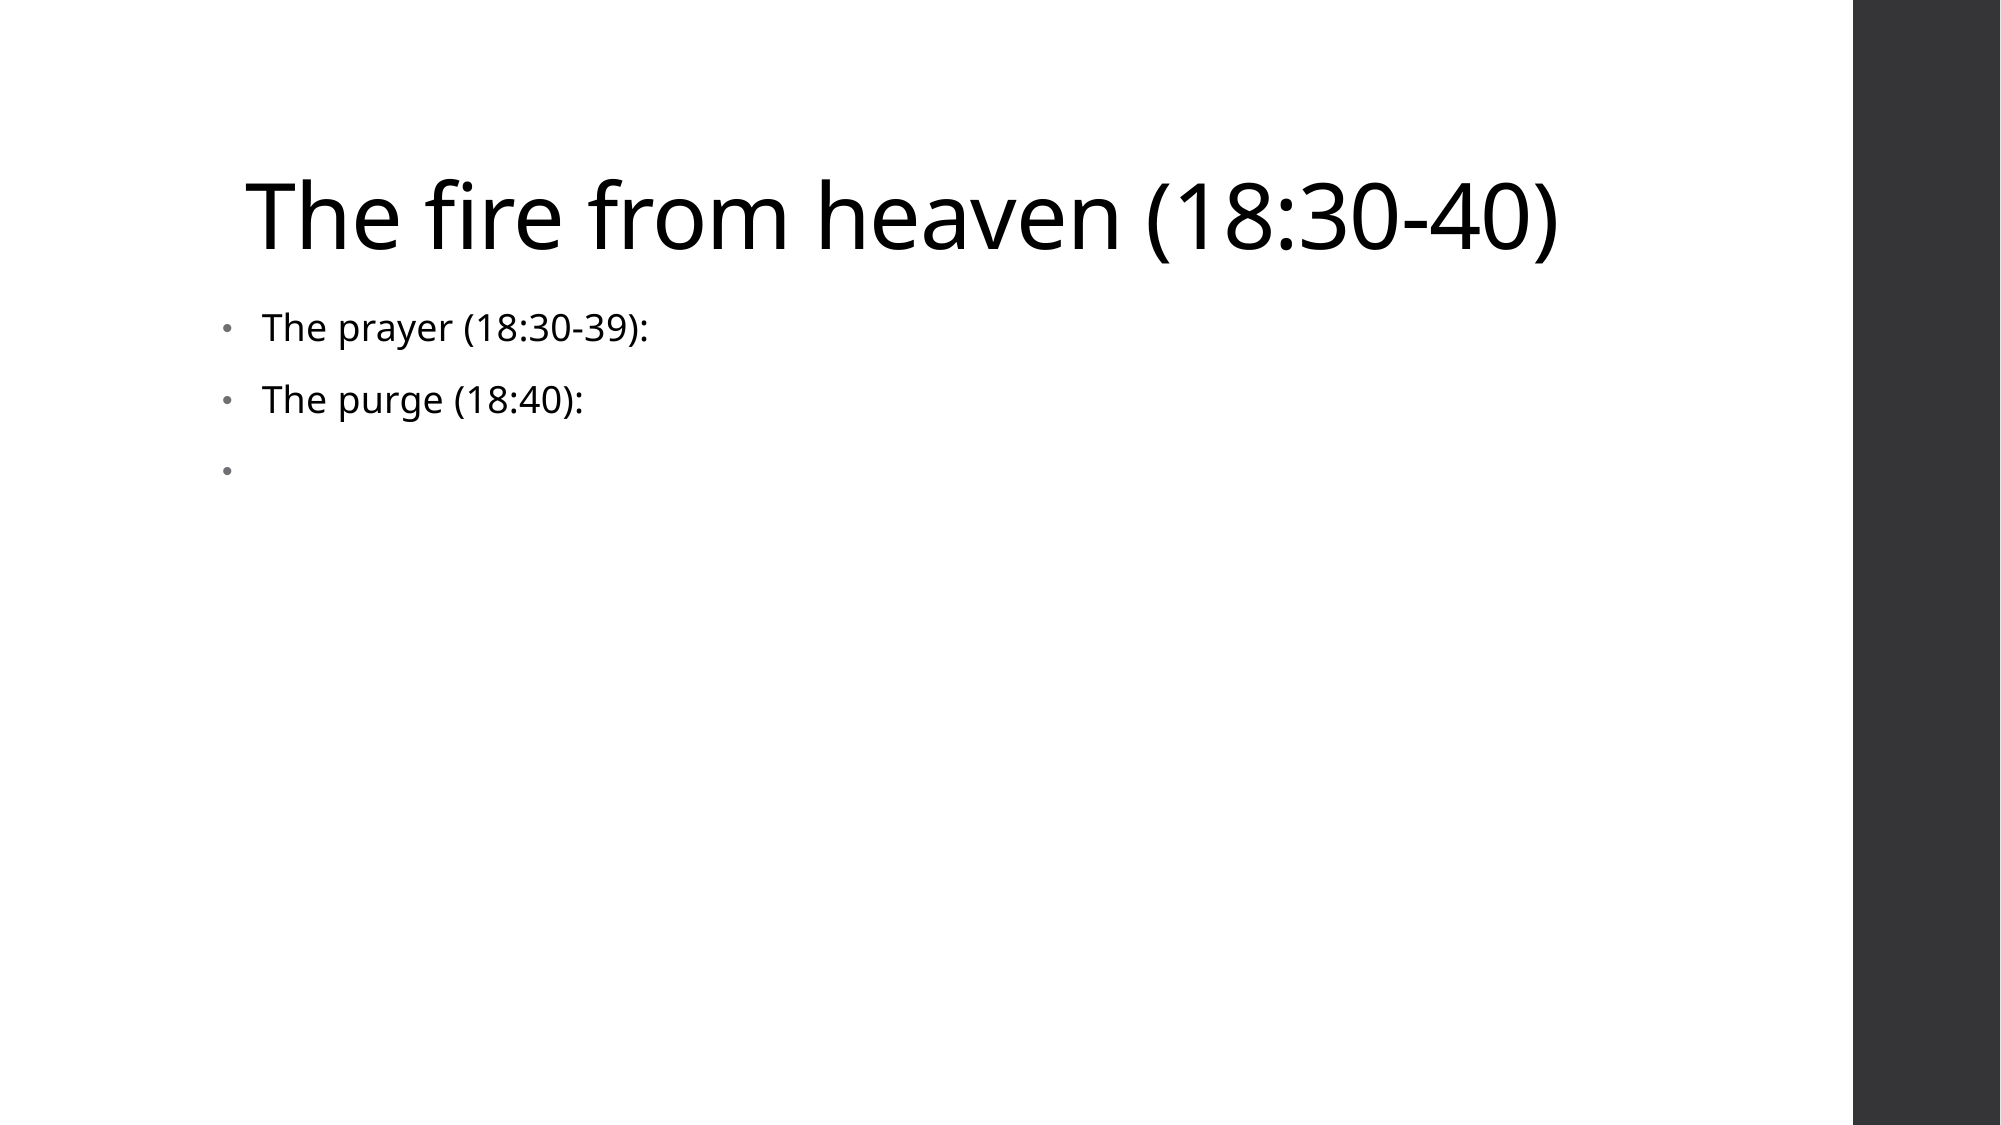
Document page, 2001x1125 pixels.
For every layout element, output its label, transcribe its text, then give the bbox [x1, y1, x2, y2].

title The fire from heaven (18:30-40) [206, 60, 1797, 278]
list The prayer (18:30-39): The purge (18:40): [206, 299, 1617, 1014]
